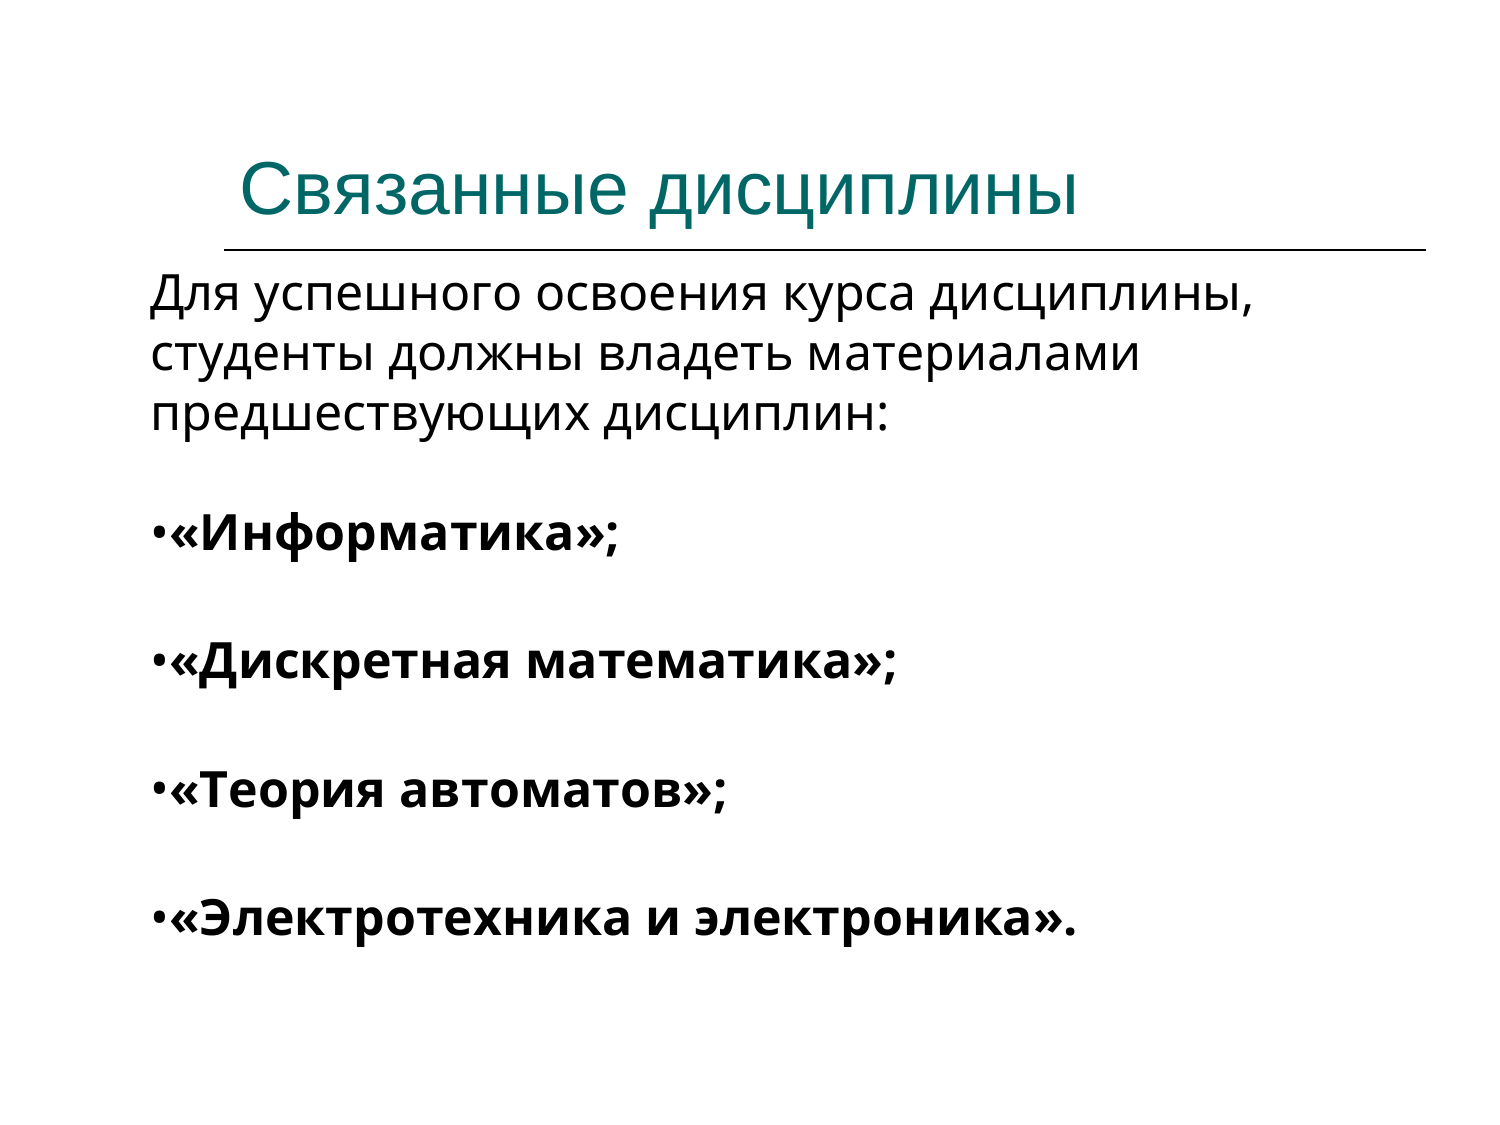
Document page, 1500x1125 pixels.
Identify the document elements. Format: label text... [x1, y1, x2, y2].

title Связанные дисциплины [224, 49, 1425, 237]
text_box Для успешного освоения курса дисциплины, студенты должны владеть материалами предшествующих дисциплин: «Информатика»; «Дискретная математика»; «Теория автоматов»; «Электротехника и электроника». [135, 253, 1500, 954]
